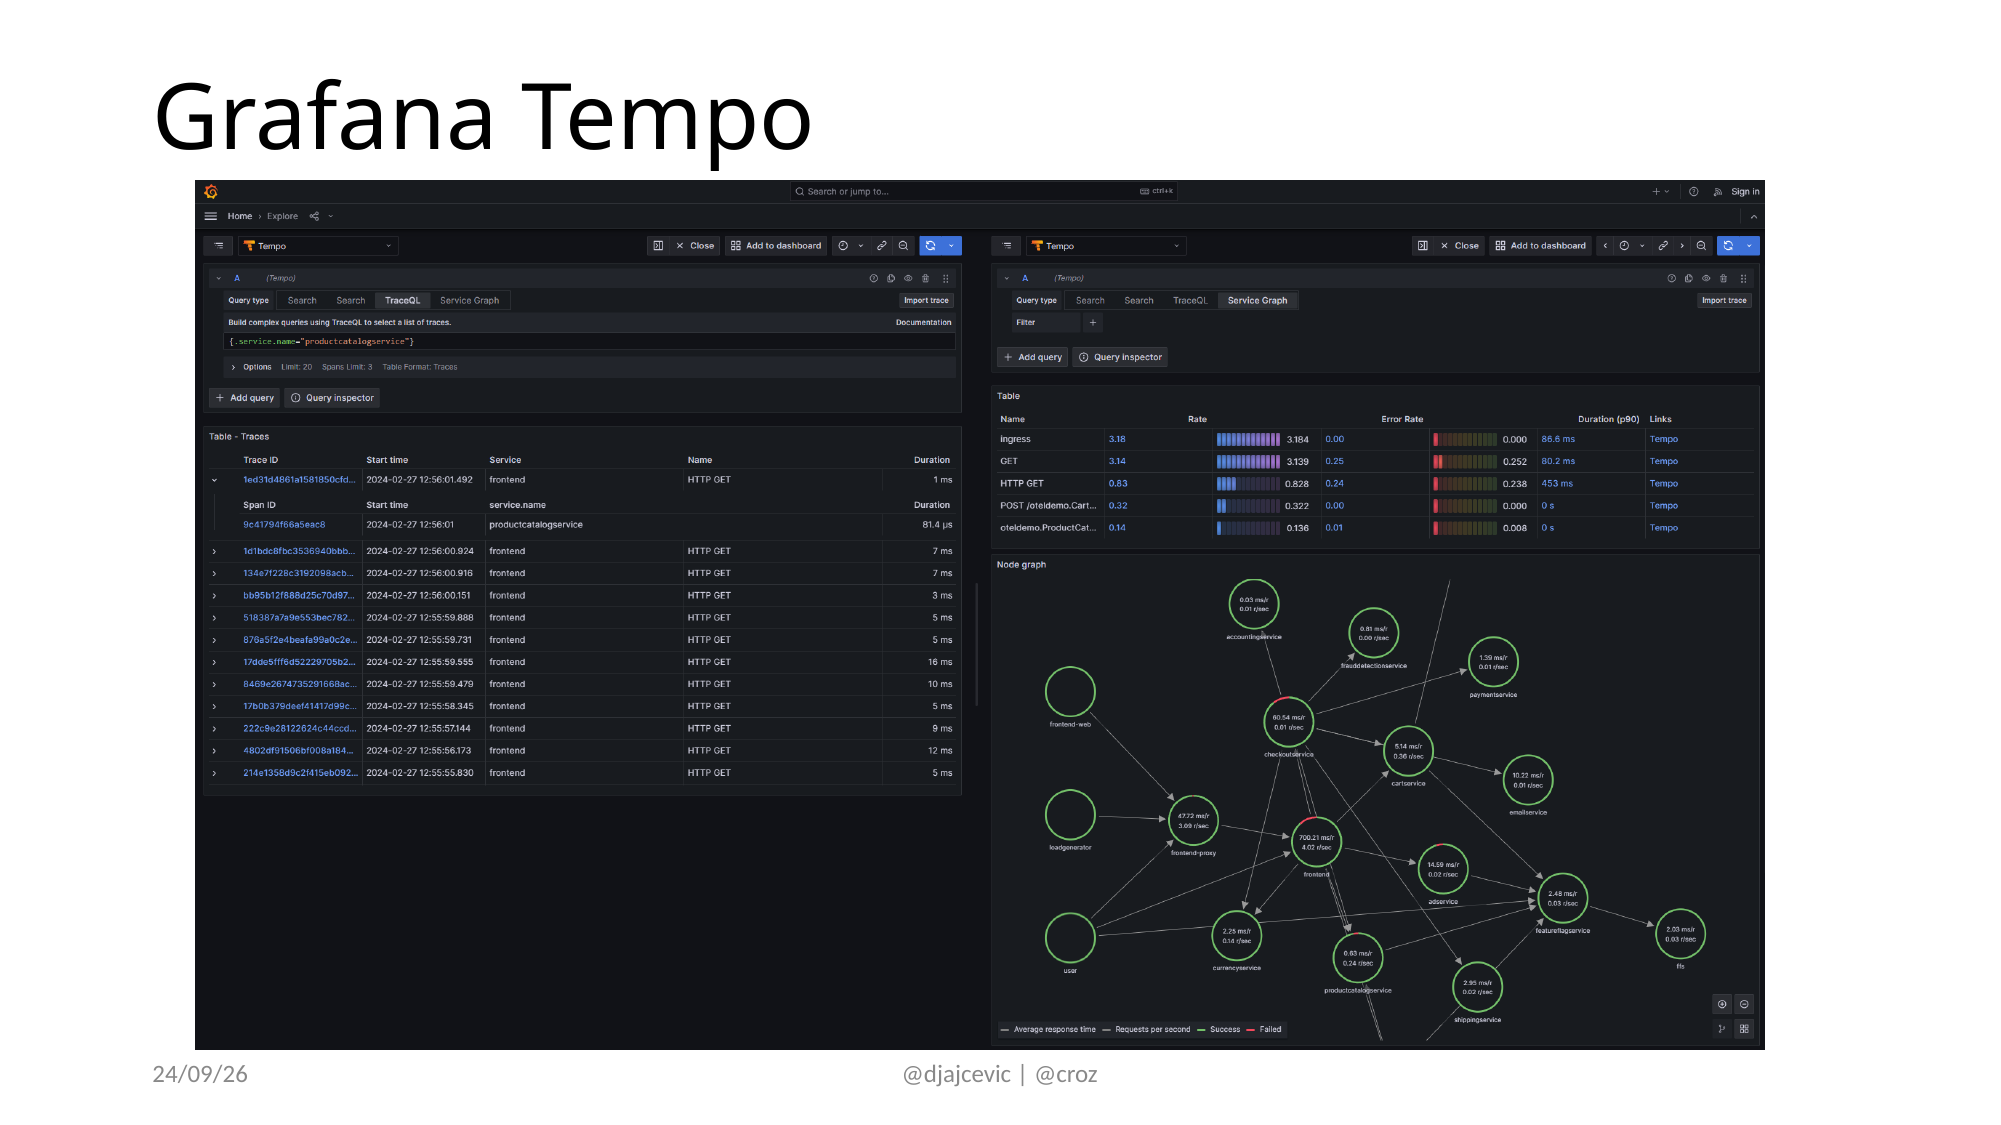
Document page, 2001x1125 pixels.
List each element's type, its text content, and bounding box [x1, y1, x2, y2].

text_box 27/02/2024 [137, 1042, 588, 1103]
title Grafana Tempo [137, 59, 1863, 181]
picture [195, 180, 1765, 1050]
text_box @djajcevic | @croz [662, 1050, 1338, 1103]
